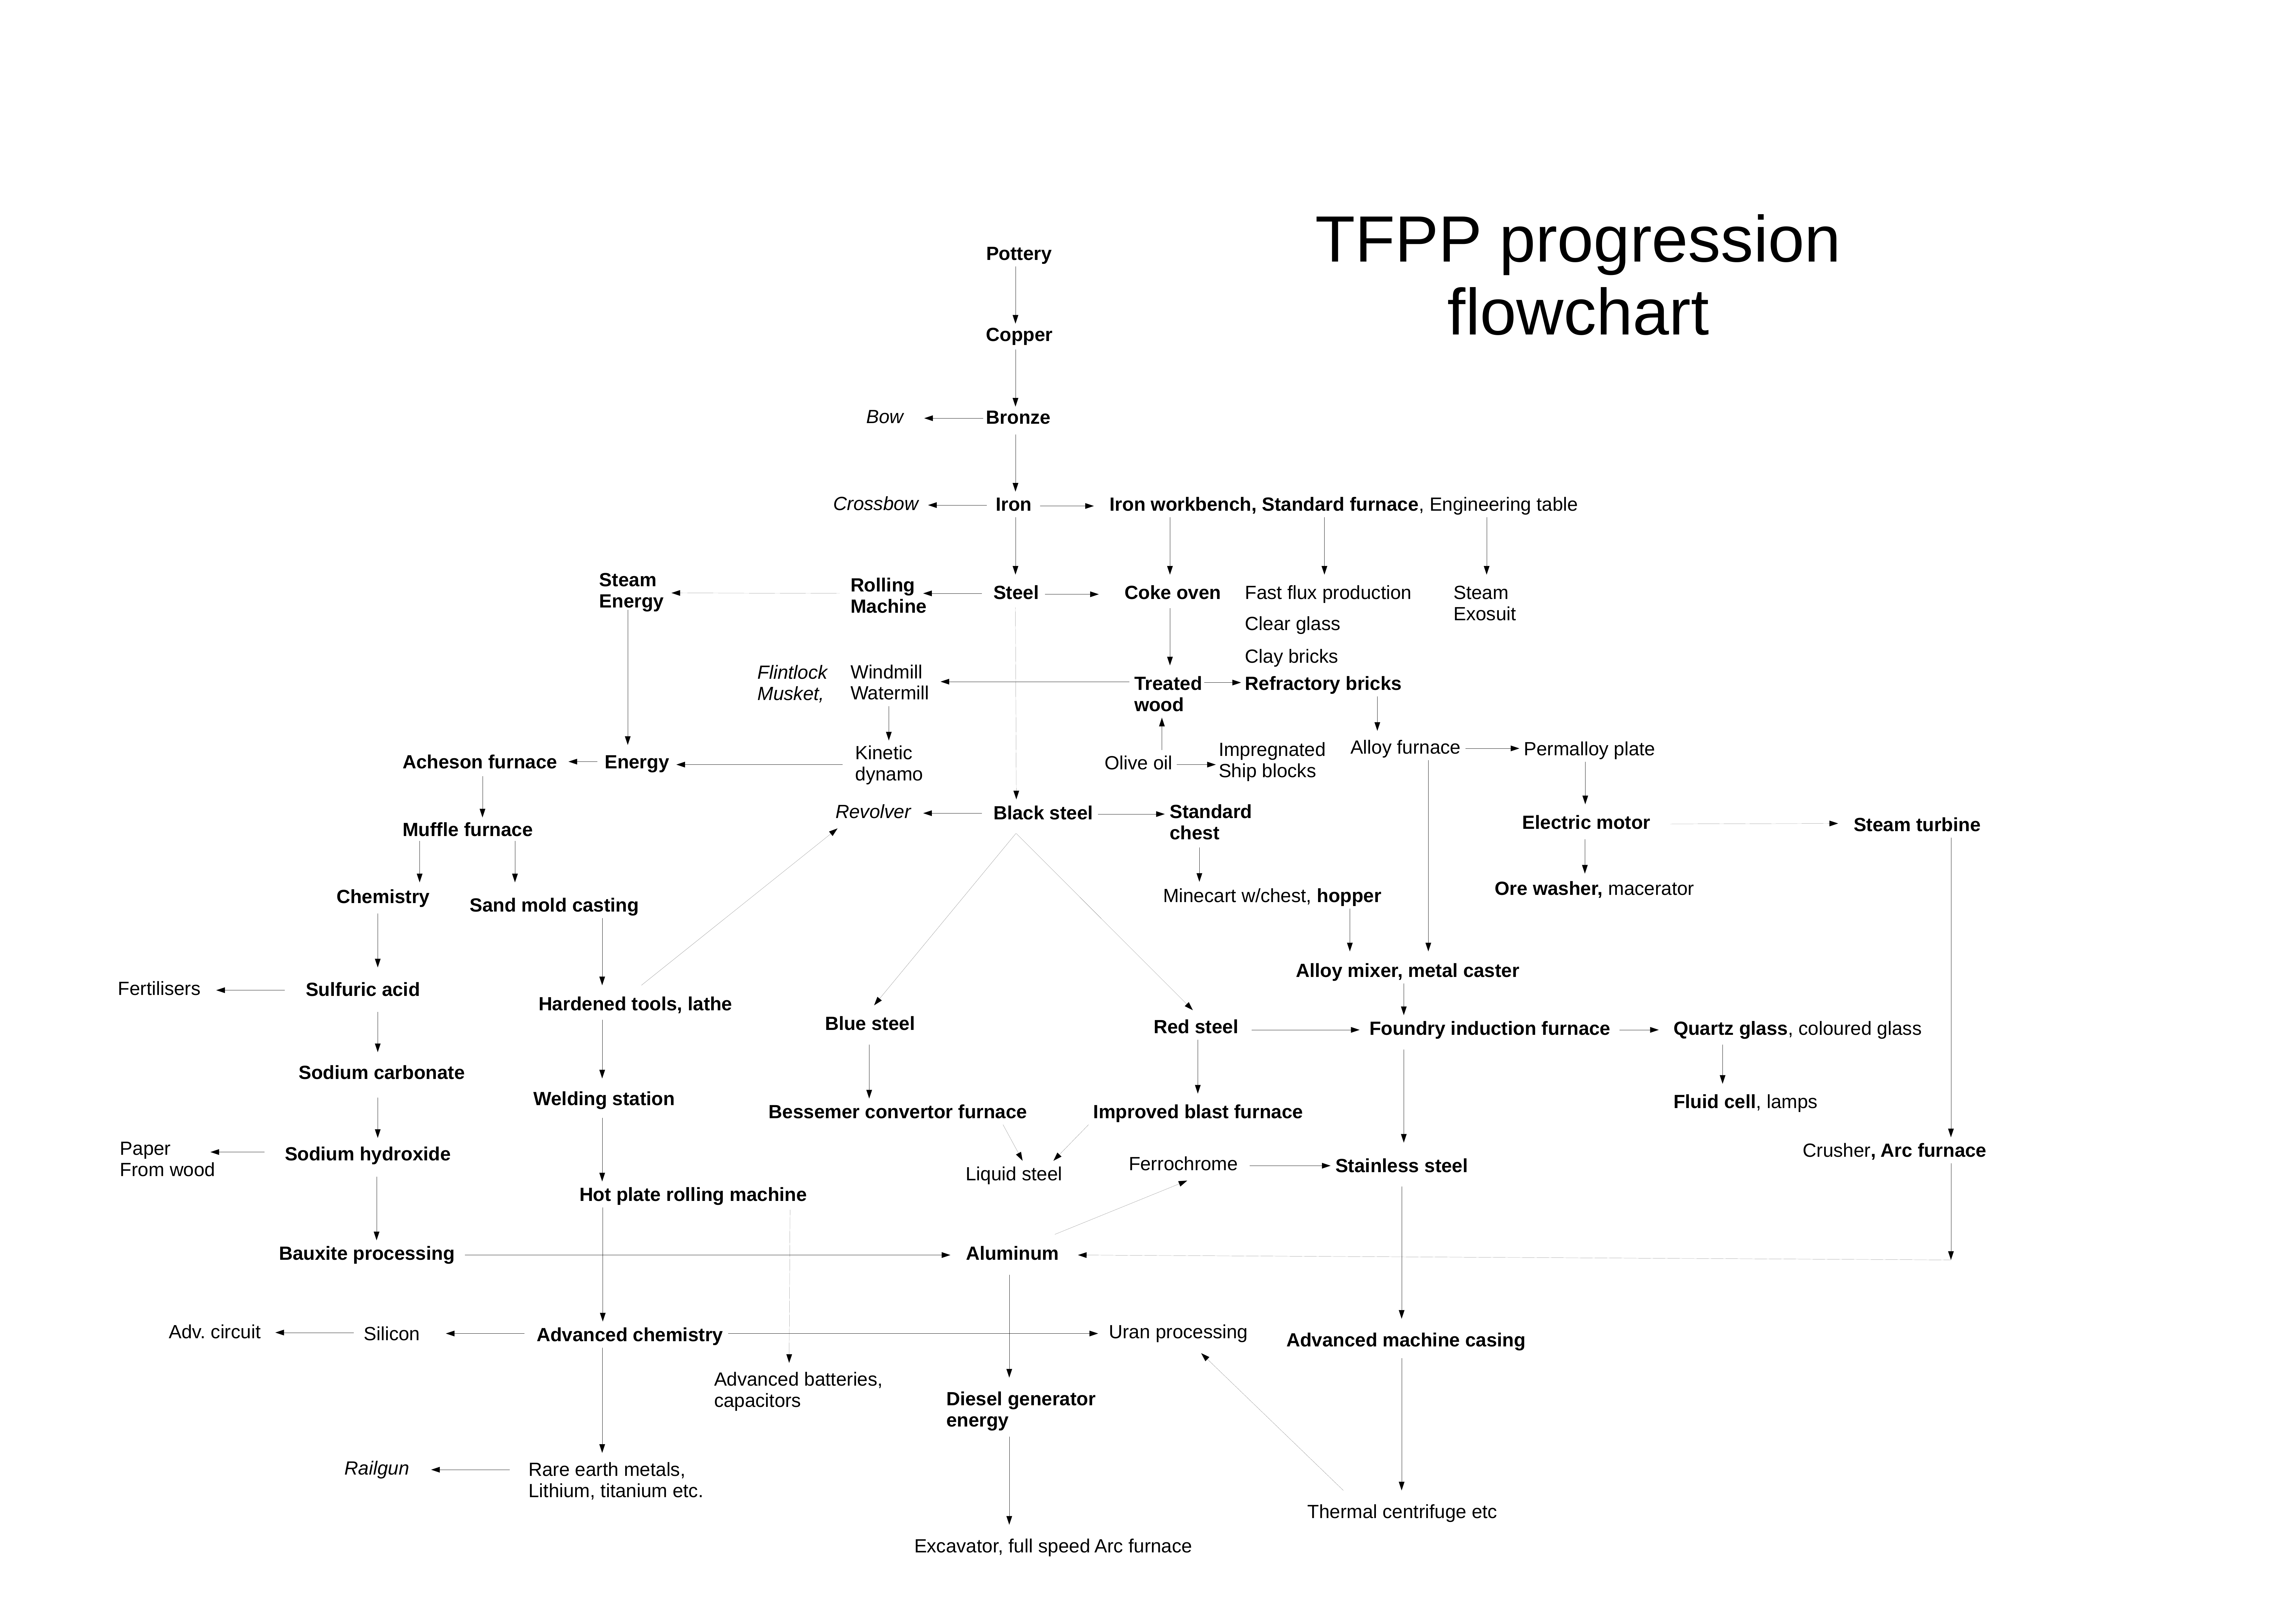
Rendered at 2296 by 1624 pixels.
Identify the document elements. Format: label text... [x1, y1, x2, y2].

text_box Fast flux production [1240, 579, 1417, 606]
text_box Pottery [981, 240, 1057, 266]
text_box Copper [981, 321, 1058, 348]
text_box Kinetic dynamo [850, 740, 928, 787]
text_box Sulfuric acid [301, 976, 478, 1002]
text_box Steam turbine [1849, 812, 2046, 838]
text_box Sodium carbonate [294, 1059, 544, 1086]
text_box Crusher, Arc furnace [1798, 1137, 2074, 1164]
text_box Chemistry [332, 883, 478, 910]
text_box Crossbow [829, 490, 923, 517]
text_box Improved blast furnace [1088, 1098, 1308, 1125]
text_box Fluid cell, lamps [1669, 1088, 1823, 1115]
text_box Fertilisers [113, 975, 206, 1005]
text_box Excavator, full speed Arc furnace [909, 1533, 1197, 1559]
text_box Foundry induction furnace [1364, 1015, 1616, 1041]
text_box Hot plate rolling machine [574, 1181, 830, 1208]
text_box Flintlock Musket, [752, 659, 838, 707]
text_box Bessemer convertor furnace [764, 1098, 1032, 1125]
text_box Ferrochrome [1124, 1151, 1244, 1177]
text_box Quartz glass, coloured glass [1669, 1015, 1927, 1041]
text_box Steel [988, 579, 1044, 606]
text_box Red steel [1149, 1014, 1243, 1040]
text_box Silicon [359, 1320, 464, 1348]
text_box Rolling Machine [846, 572, 932, 619]
text_box Energy [600, 749, 706, 782]
text_box Rare earth metals, Lithium, titanium etc. [523, 1456, 709, 1504]
text_box Sodium hydroxide [280, 1141, 530, 1167]
text_box Bow [861, 403, 908, 430]
text_box Treated wood [1129, 670, 1207, 718]
text_box Minecart w/chest, hopper [1158, 882, 1386, 909]
text_box Alloy mixer, metal caster [1291, 957, 1525, 983]
text_box Coke oven [1120, 579, 1226, 606]
text_box Bauxite processing [274, 1240, 539, 1267]
text_box Blue steel [820, 1010, 920, 1036]
text_box Bronze [981, 404, 1056, 431]
text_box Stainless steel [1330, 1152, 1473, 1179]
text_box Diesel generator energy [941, 1386, 1101, 1433]
text_box Electric motor [1517, 809, 1656, 835]
text_box Steam Energy [594, 567, 700, 614]
text_box Advanced machine casing [1281, 1327, 1531, 1353]
text_box Refractory bricks [1240, 670, 1407, 697]
text_box Uran processing [1104, 1319, 1253, 1345]
text_box Liquid steel [961, 1161, 1081, 1187]
text_box Alloy furnace [1345, 734, 1466, 760]
text_box Clay bricks [1240, 643, 1344, 670]
text_box Standard chest [1165, 798, 1257, 846]
text_box Aluminum [961, 1240, 1107, 1267]
text_box Steam Exosuit [1448, 579, 1521, 627]
text_box Clear glass [1240, 610, 1345, 637]
title TFPP progression flowchart [1271, 202, 1885, 349]
text_box Railgun [340, 1455, 429, 1481]
text_box Windmill Watermill [846, 658, 934, 706]
text_box Revolver [831, 798, 920, 825]
text_box Advanced chemistry [532, 1321, 728, 1348]
text_box Advanced batteries, capacitors [709, 1366, 998, 1414]
text_box Hardened tools, lathe [534, 991, 789, 1017]
text_box Impregnated Ship blocks [1214, 736, 1334, 784]
text_box Acheson furnace [398, 749, 597, 775]
text_box Sand mold casting [465, 892, 720, 918]
text_box Iron workbench, Standard furnace, Engineering table [1105, 491, 1583, 518]
text_box Iron [991, 491, 1037, 518]
text_box Thermal centrifuge etc [1302, 1498, 1502, 1525]
text_box Ore washer, macerator [1490, 875, 1699, 901]
text_box Permalloy plate [1519, 735, 1661, 762]
text_box Welding station [528, 1086, 784, 1112]
text_box Black steel [988, 799, 1098, 826]
text_box Olive oil [1100, 750, 1214, 776]
text_box Paper From wood [115, 1135, 220, 1183]
text_box Muffle furnace [398, 816, 597, 843]
text_box Adv. circuit [164, 1319, 269, 1347]
